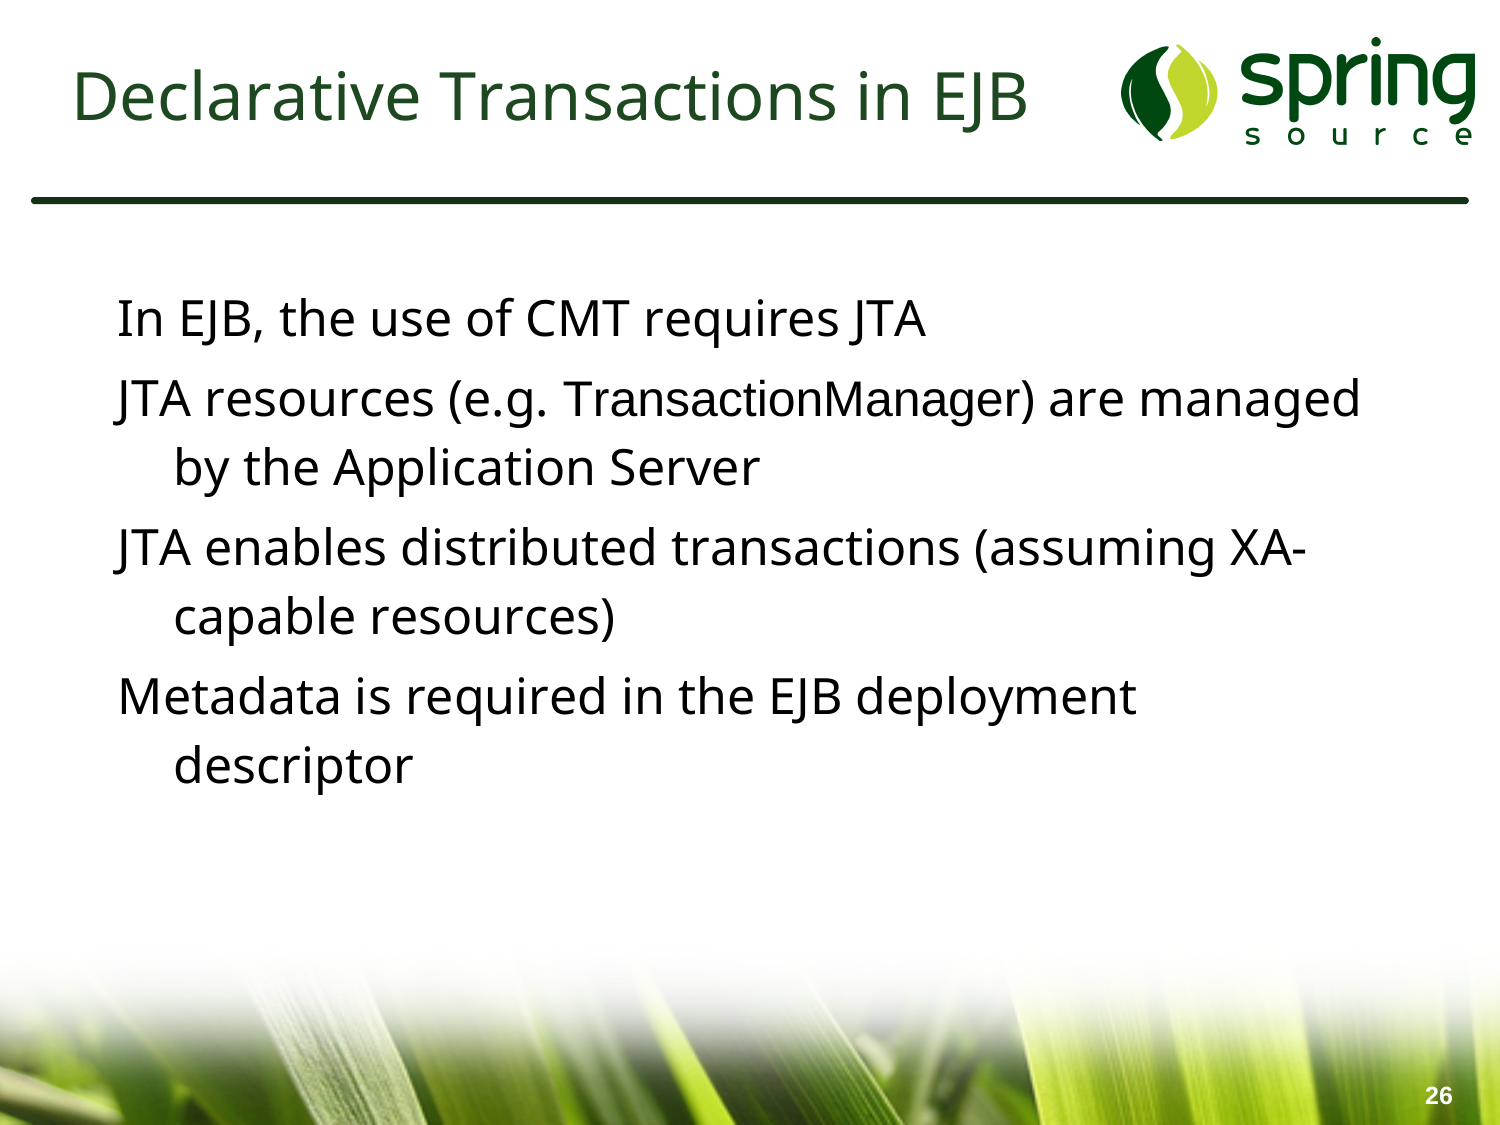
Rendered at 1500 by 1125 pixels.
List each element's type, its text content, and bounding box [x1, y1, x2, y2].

title Declarative Transactions in EJB [56, 5, 1089, 184]
picture [0, 944, 1500, 1125]
picture [1121, 37, 1475, 145]
list In EJB, the use of CMT requires JTA JTA resources (e.g. TransactionManager) are managed by the Application Server JTA enables distributed transactions (assuming XA-capable resources) Metadata is required in the EJB deployment descriptor [103, 275, 1394, 938]
